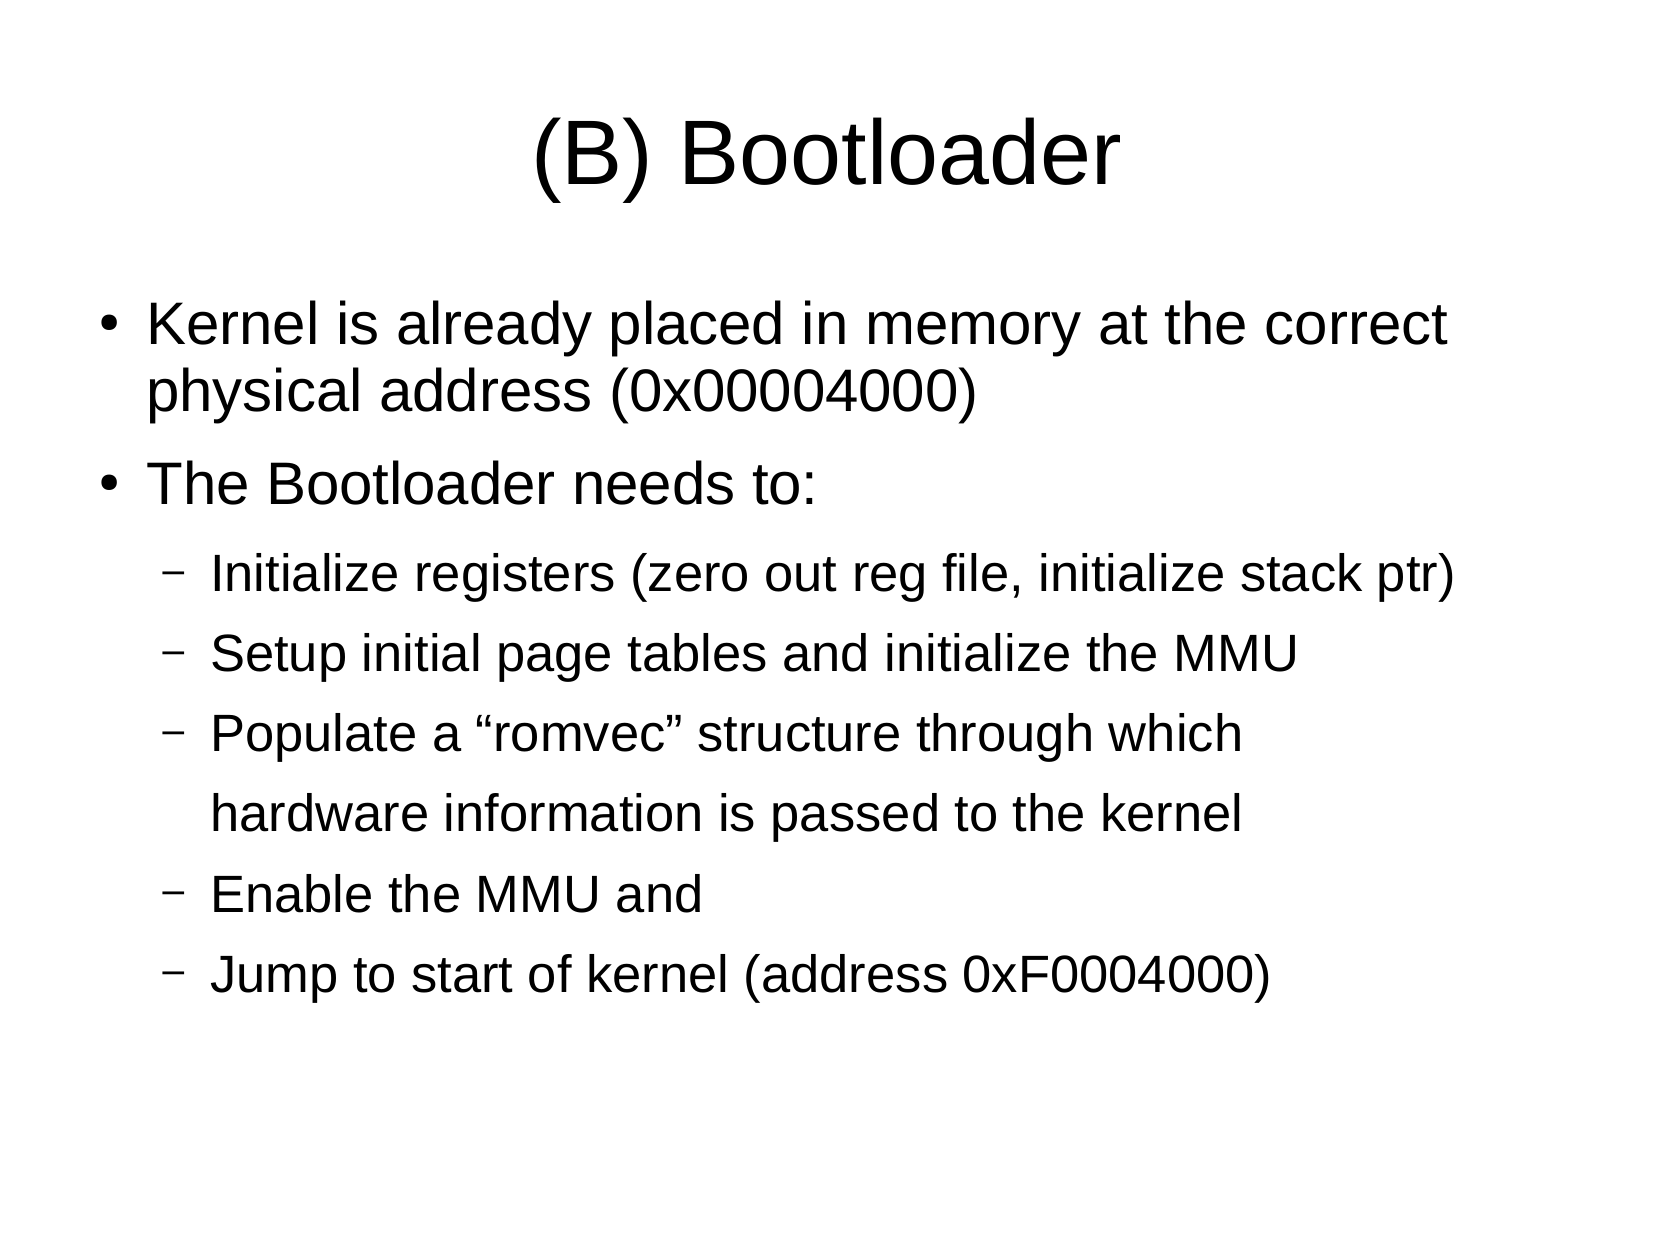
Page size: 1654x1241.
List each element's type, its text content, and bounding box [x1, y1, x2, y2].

list Kernel is already placed in memory at the correct physical address (0x00004000) The Bootloader needs to: Initialize registers (zero out reg file, initialize stack ptr) Setup initial page tables and initialize the MMU Populate a “romvec” structure through which hardware information is passed to the kernel Enable the MMU and Jump to start of kernel (address 0xF0004000) [82, 290, 1538, 1010]
title (B) Bootloader [82, 49, 1571, 257]
